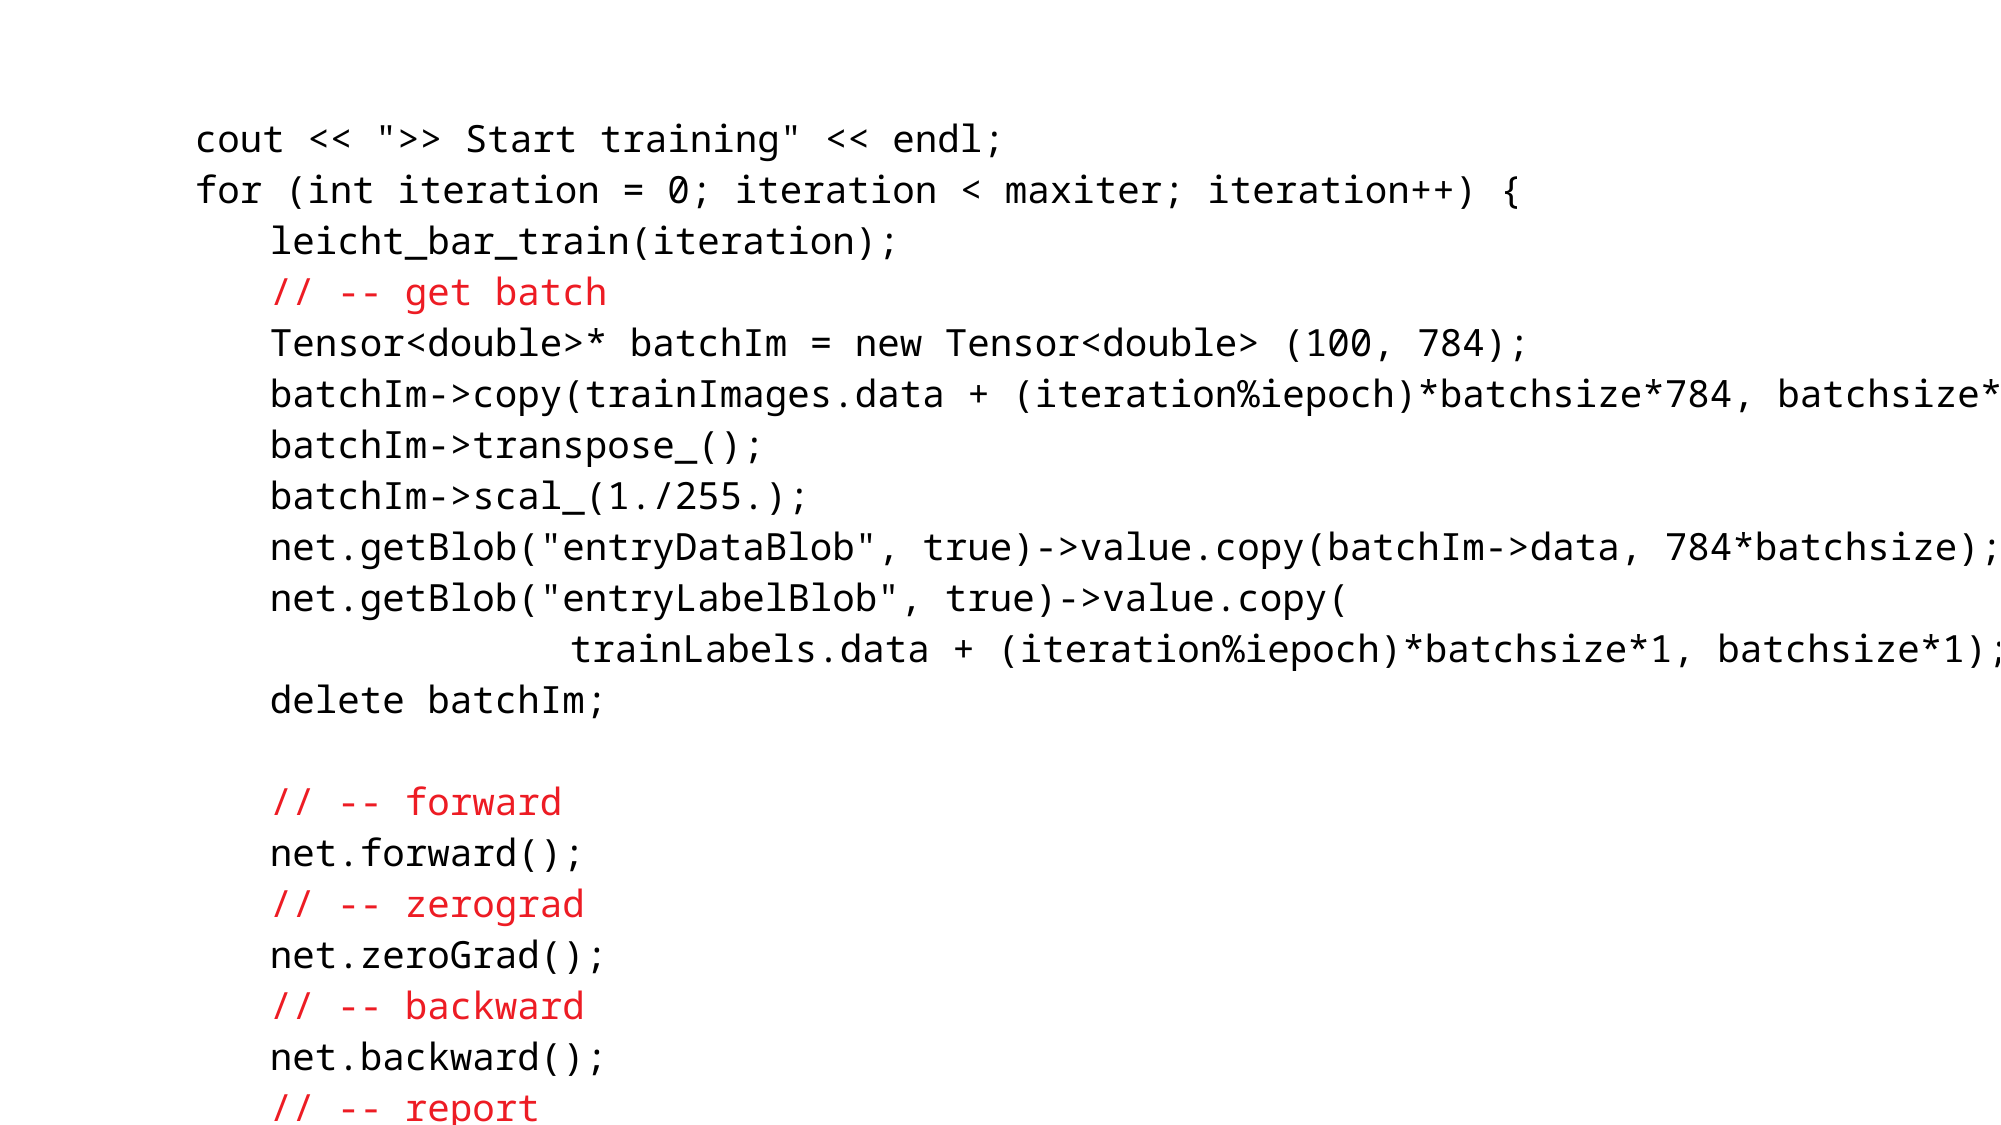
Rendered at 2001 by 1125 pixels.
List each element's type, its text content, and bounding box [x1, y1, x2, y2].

text_box cout << ">> Start training" << endl; for (int iteration = 0; iteration < maxiter; iteration++) { leicht_bar_train(iteration); // -- get batch Tensor<double>* batchIm = new Tensor<double> (100, 784); batchIm->copy(trainImages.data + (iteration%iepoch)*batchsize*784, batchsize*784); batchIm->transpose_(); batchIm->scal_(1./255.); net.getBlob("entryDataBlob", true)->value.copy(batchIm->data, 784*batchsize); net.getBlob("entryLabelBlob", true)->value.copy( trainLabels.data + (iteration%iepoch)*batchsize*1, batchsize*1); delete batchIm; // -- forward net.forward(); // -- zerograd net.zeroGrad(); // -- backward net.backward(); // -- report net.report(); // -- update net.update(1e-3, "Adam"); [105, 104, 1823, 1064]
